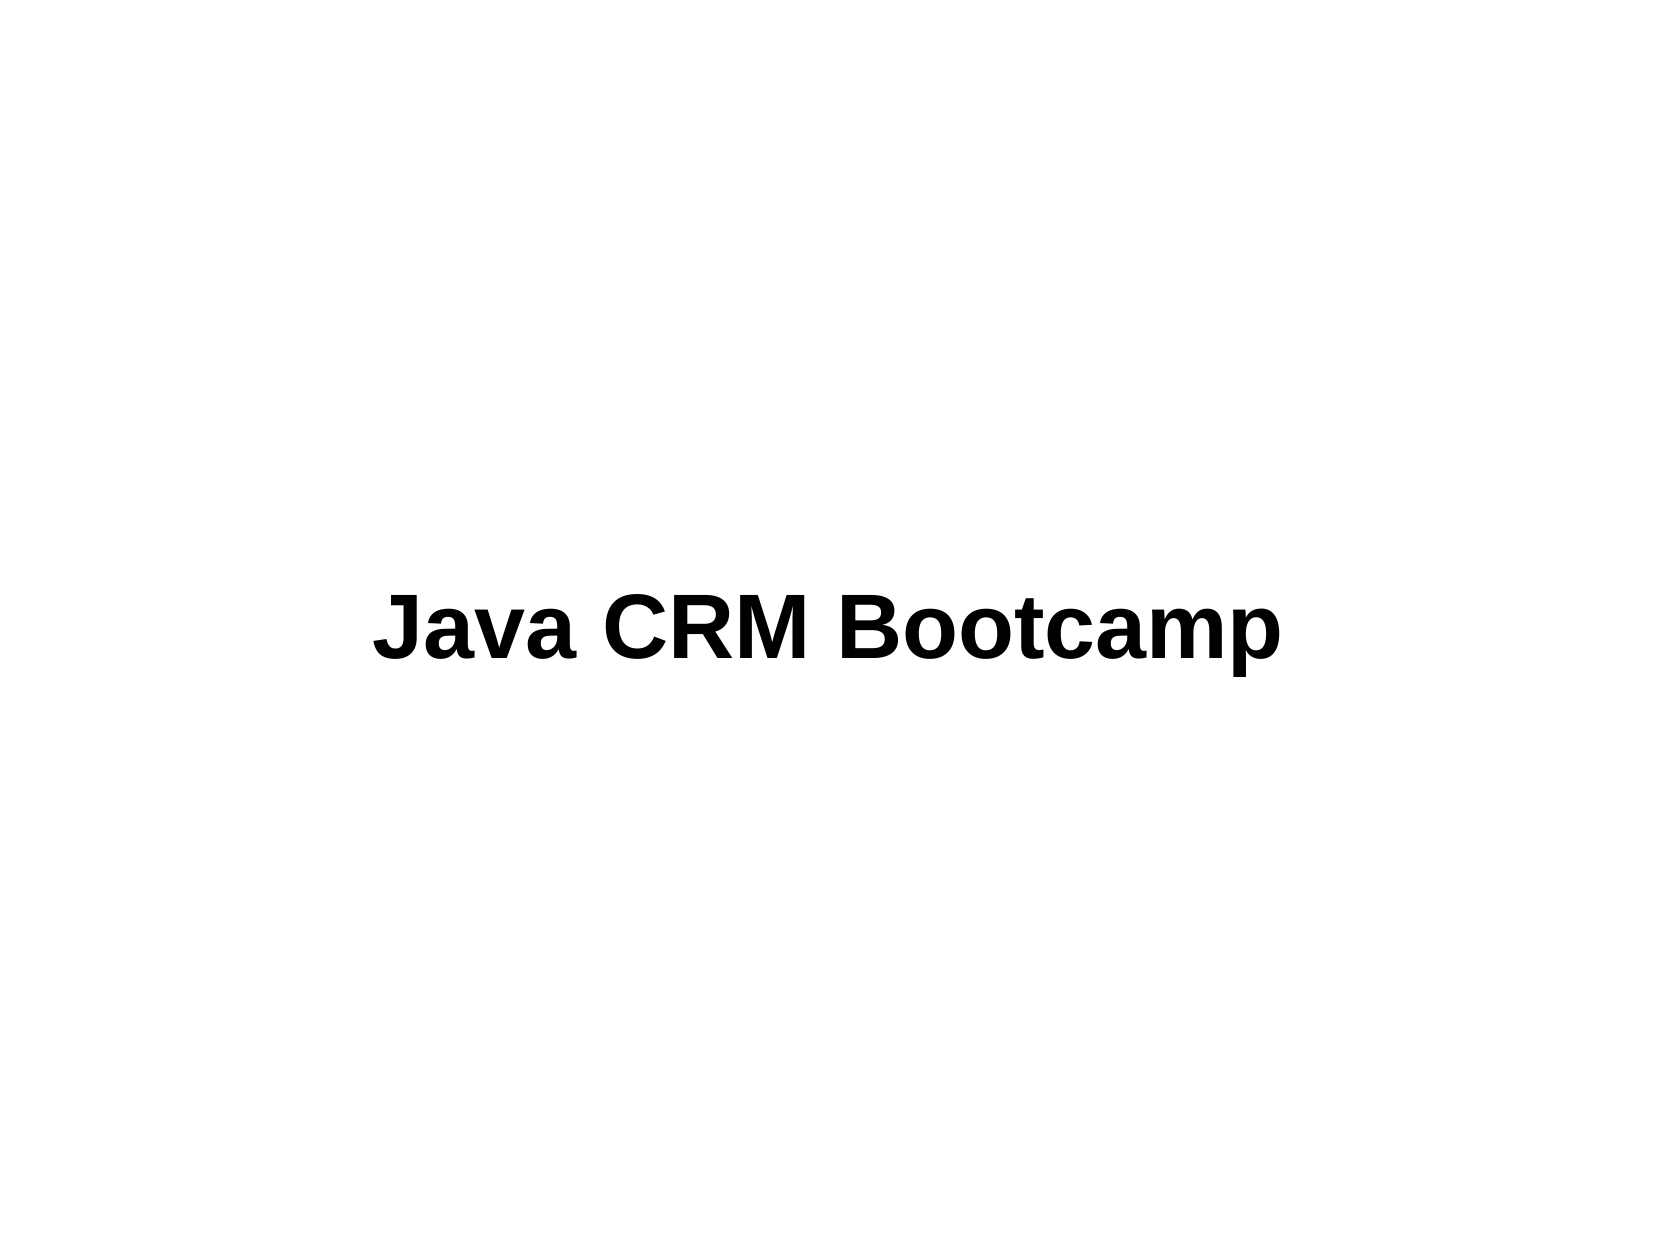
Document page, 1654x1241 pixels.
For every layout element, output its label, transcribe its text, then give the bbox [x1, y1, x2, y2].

title Java CRM Bootcamp [52, 458, 1606, 796]
